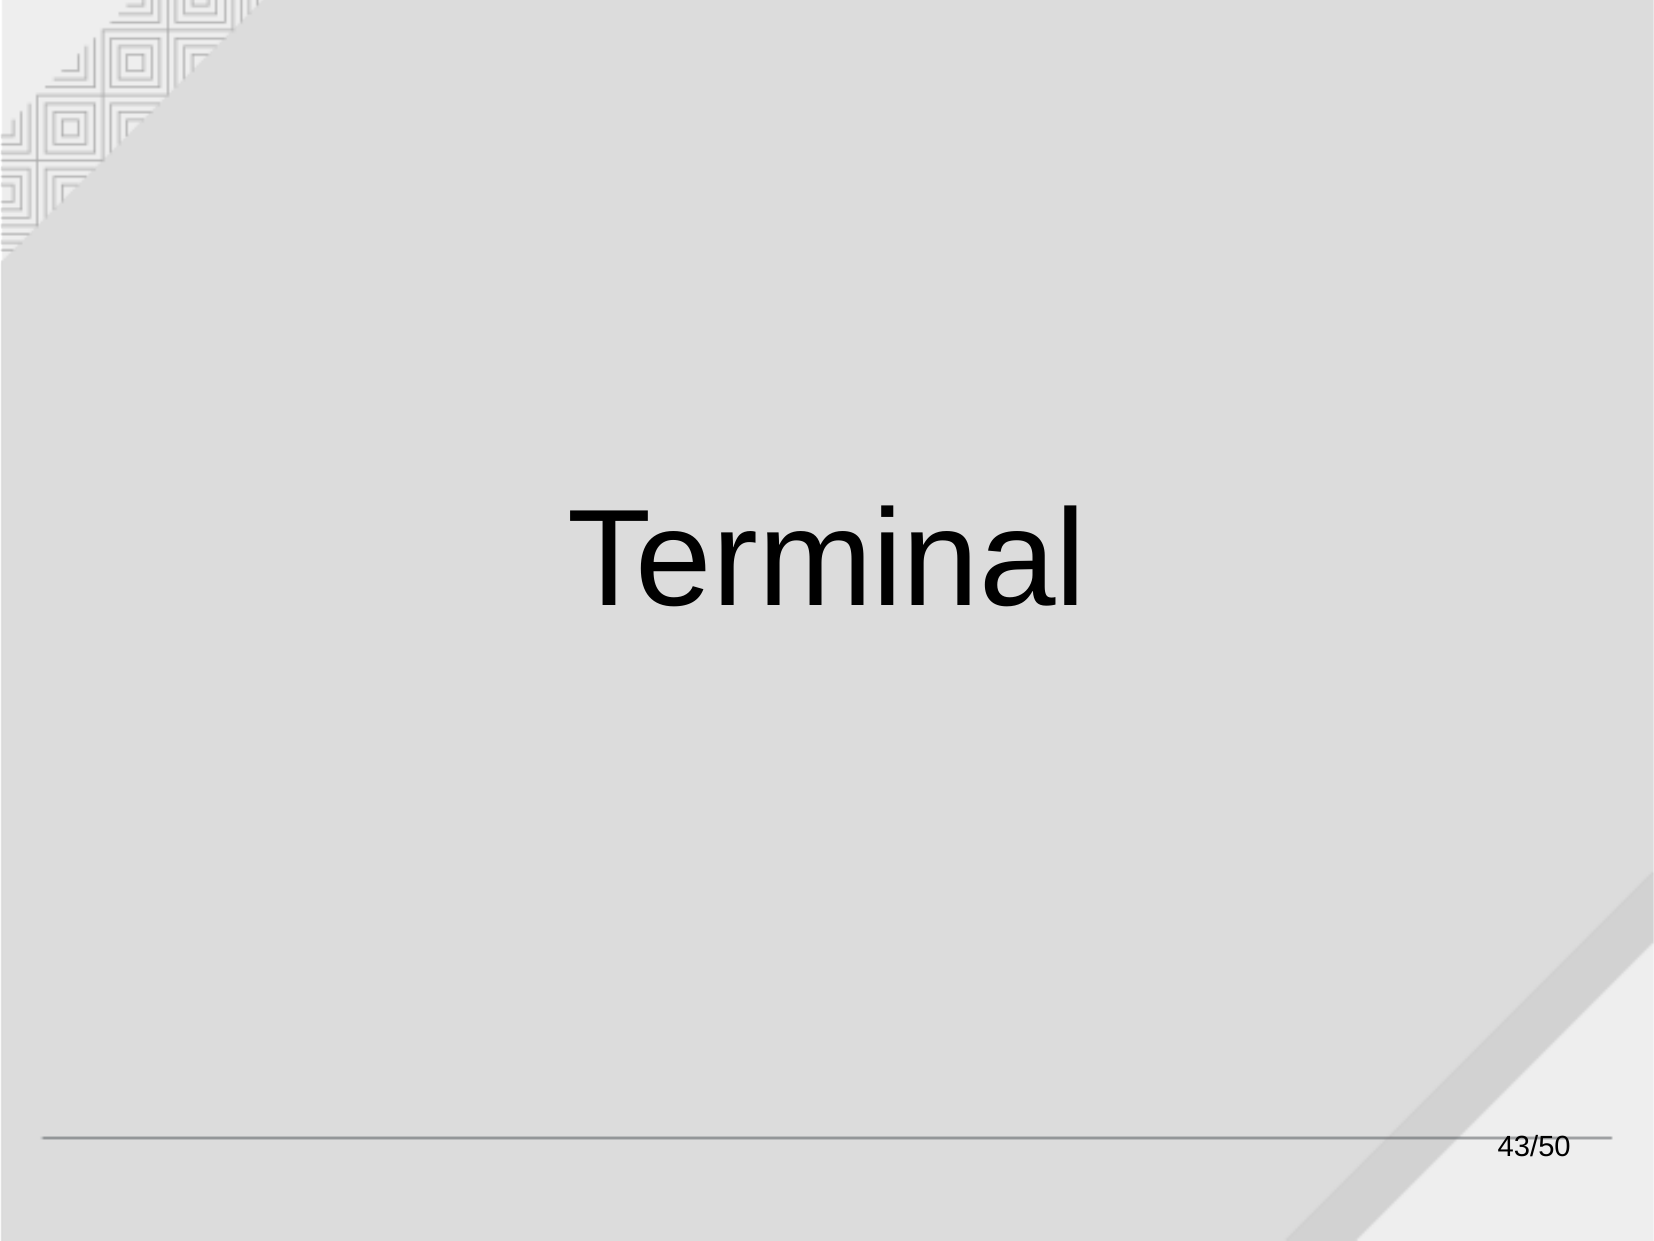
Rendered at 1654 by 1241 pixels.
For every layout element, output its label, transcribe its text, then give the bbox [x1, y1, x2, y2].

title Terminal [82, 480, 1571, 635]
picture [0, 0, 1654, 1241]
